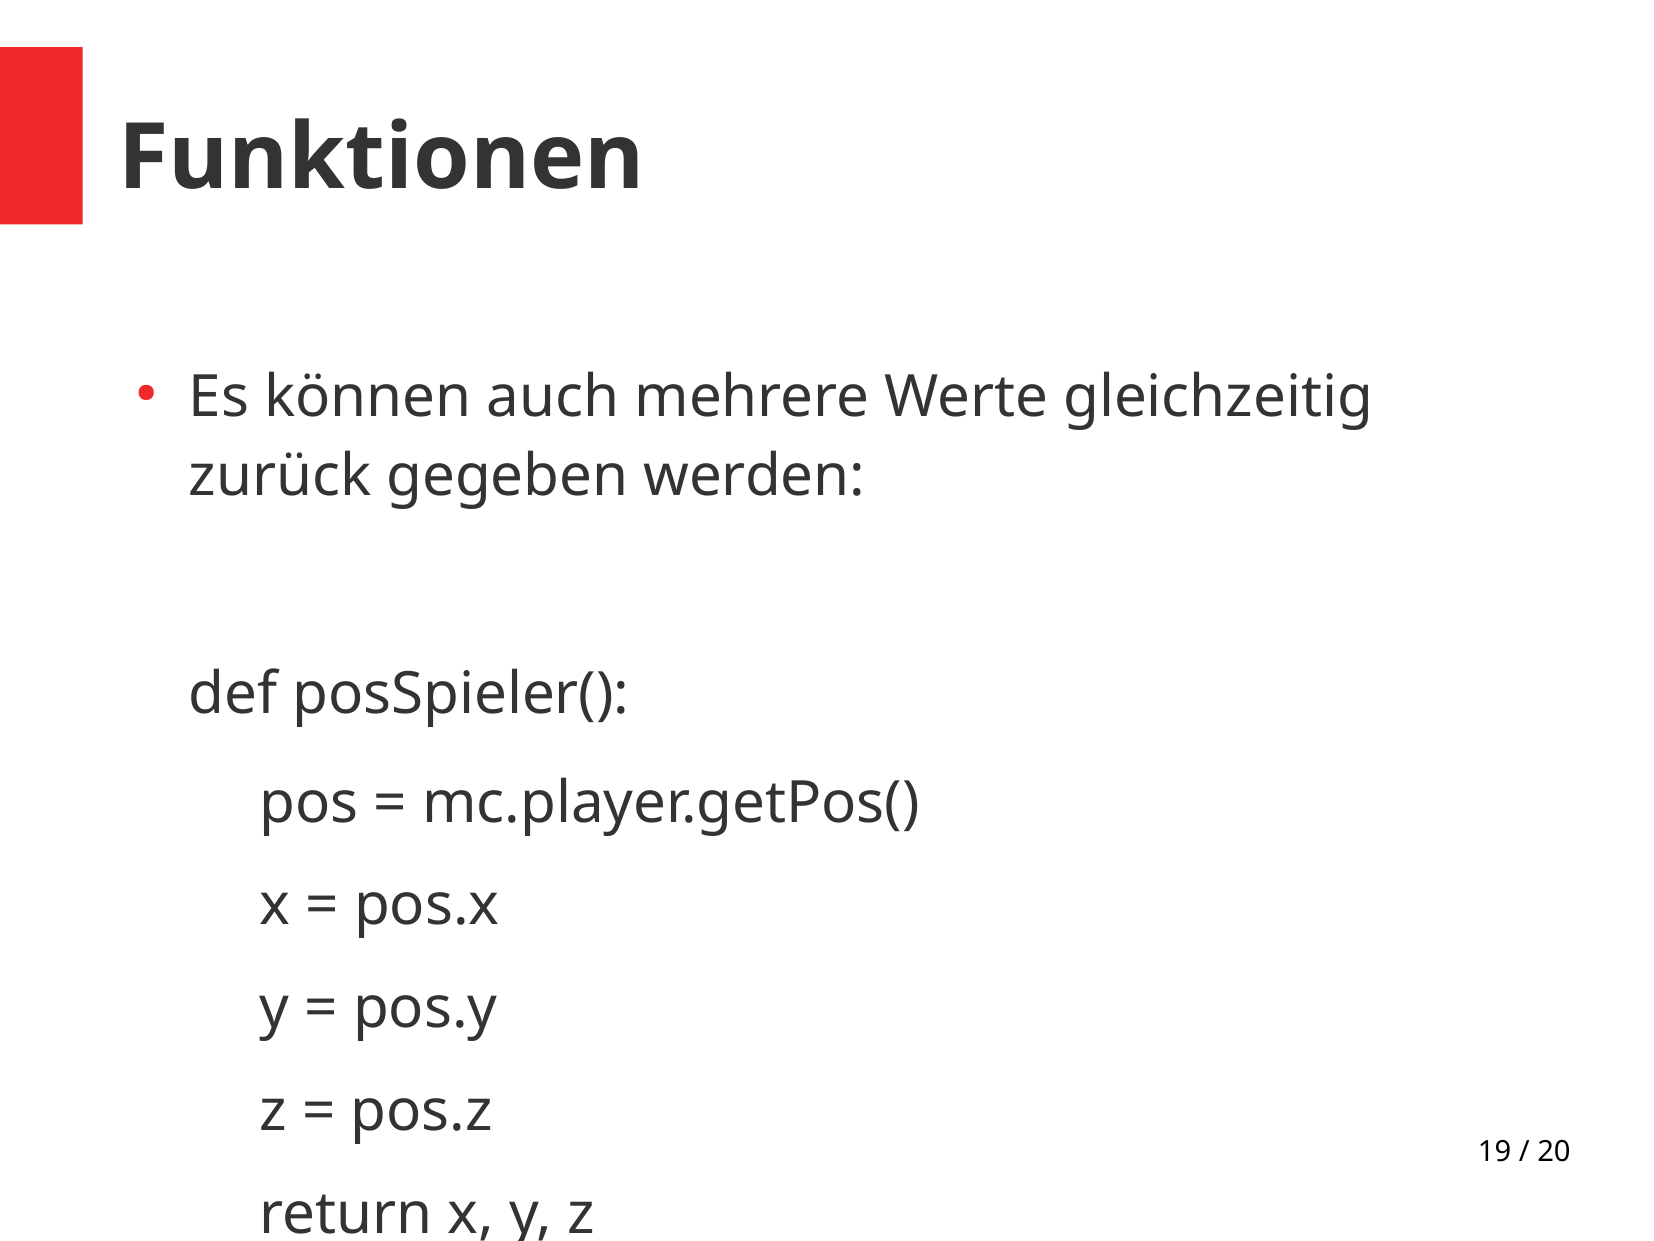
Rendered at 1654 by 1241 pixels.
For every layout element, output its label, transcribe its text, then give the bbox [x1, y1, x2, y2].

list Es können auch mehrere Werte gleichzeitig zurück gegeben werden: def posSpieler(): pos = mc.player.getPos() x = pos.x y = pos.y z = pos.z return x, y, z [118, 354, 1536, 1074]
title Funktionen [118, 49, 1571, 257]
